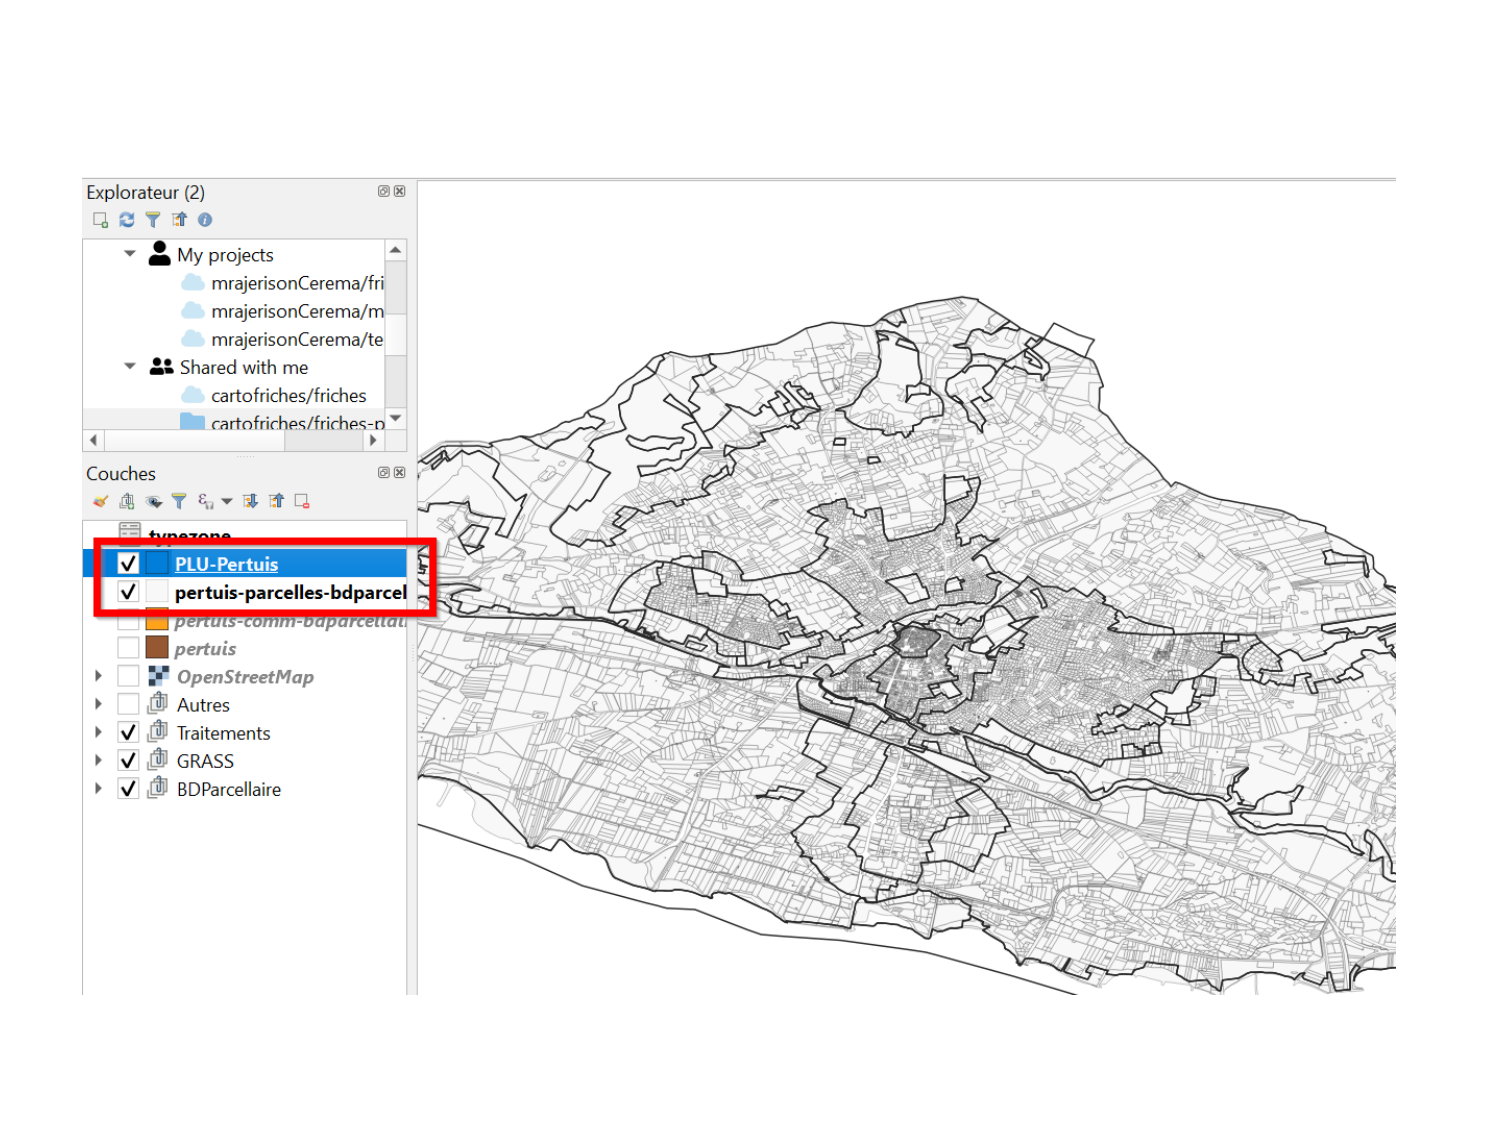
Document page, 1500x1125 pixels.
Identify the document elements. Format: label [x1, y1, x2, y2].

picture [82, 177, 1396, 995]
